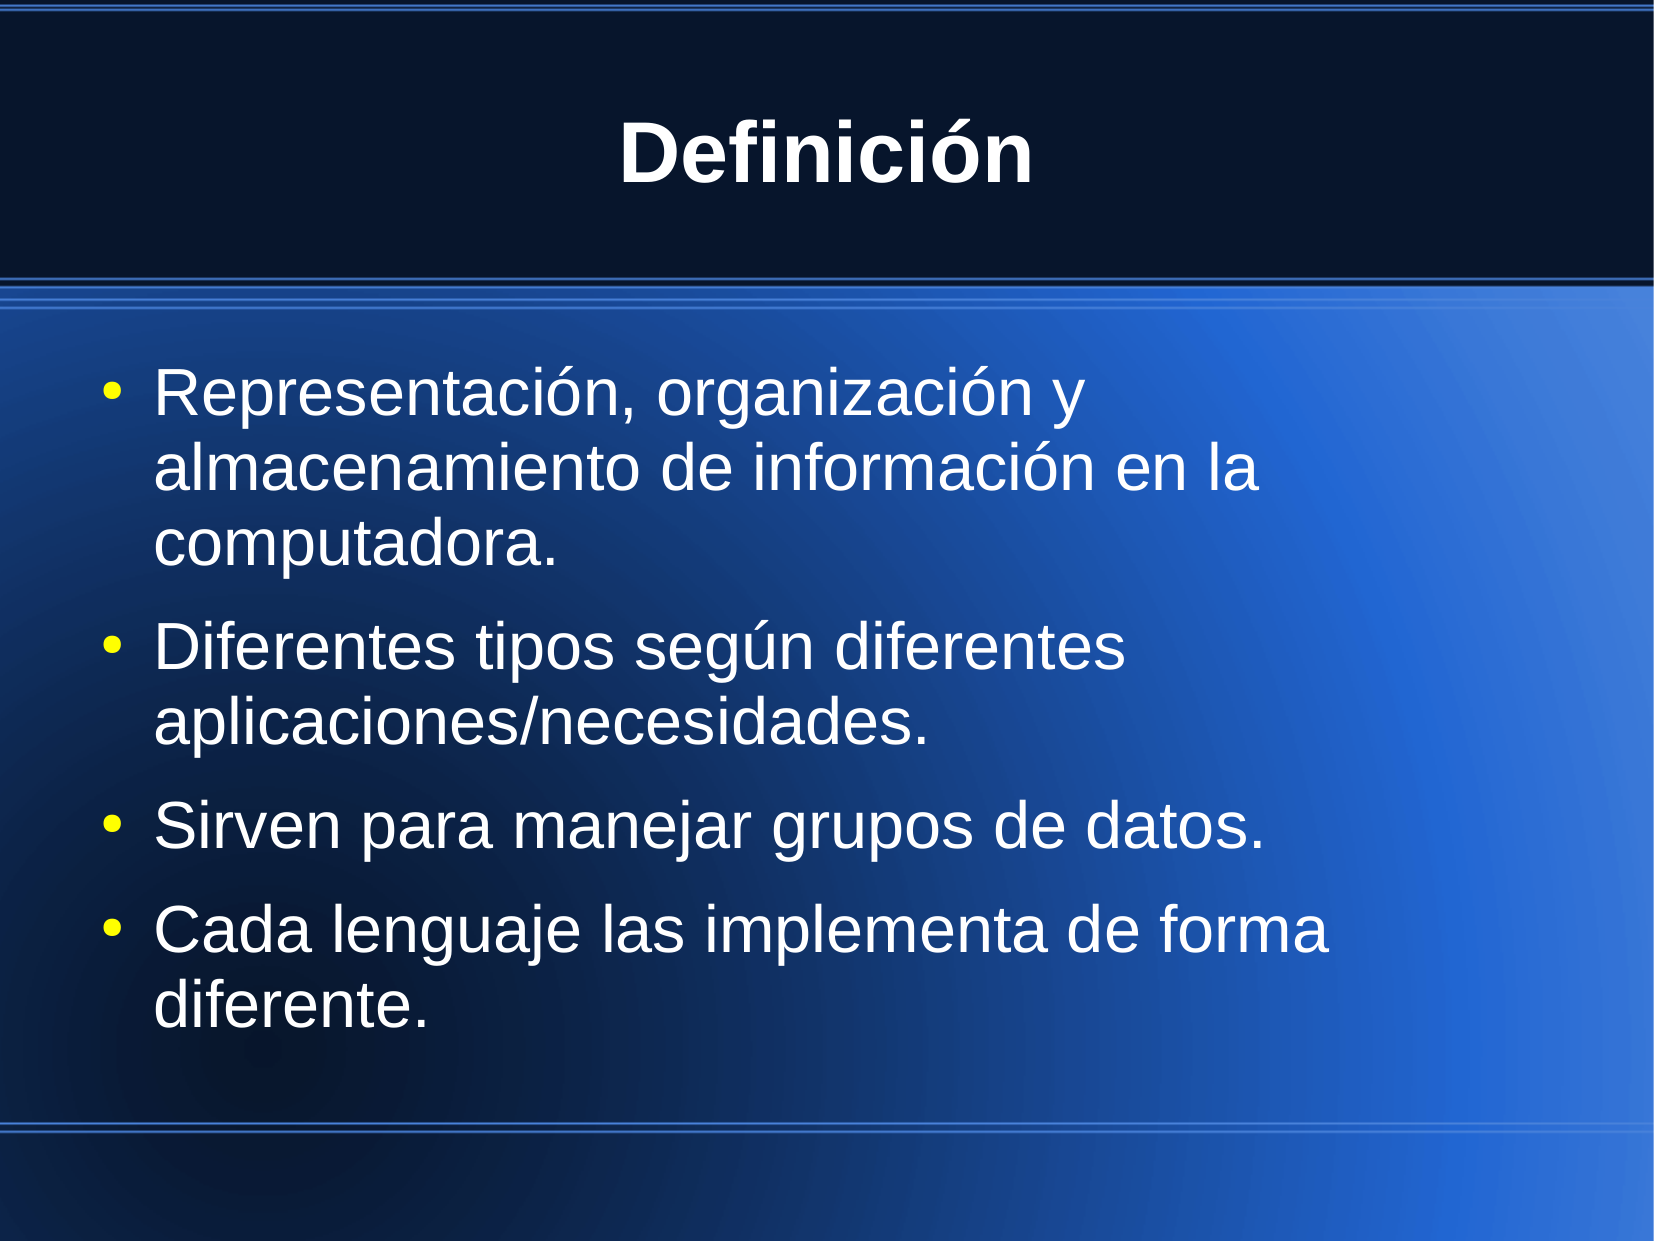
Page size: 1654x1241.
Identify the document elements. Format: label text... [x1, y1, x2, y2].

picture [0, 0, 1654, 1241]
title Definición [82, 49, 1571, 257]
list Representación, organización y almacenamiento de información en la computadora. Diferentes tipos según diferentes aplicaciones/necesidades. Sirven para manejar grupos de datos. Cada lenguaje las implementa de forma diferente. [82, 355, 1571, 1075]
